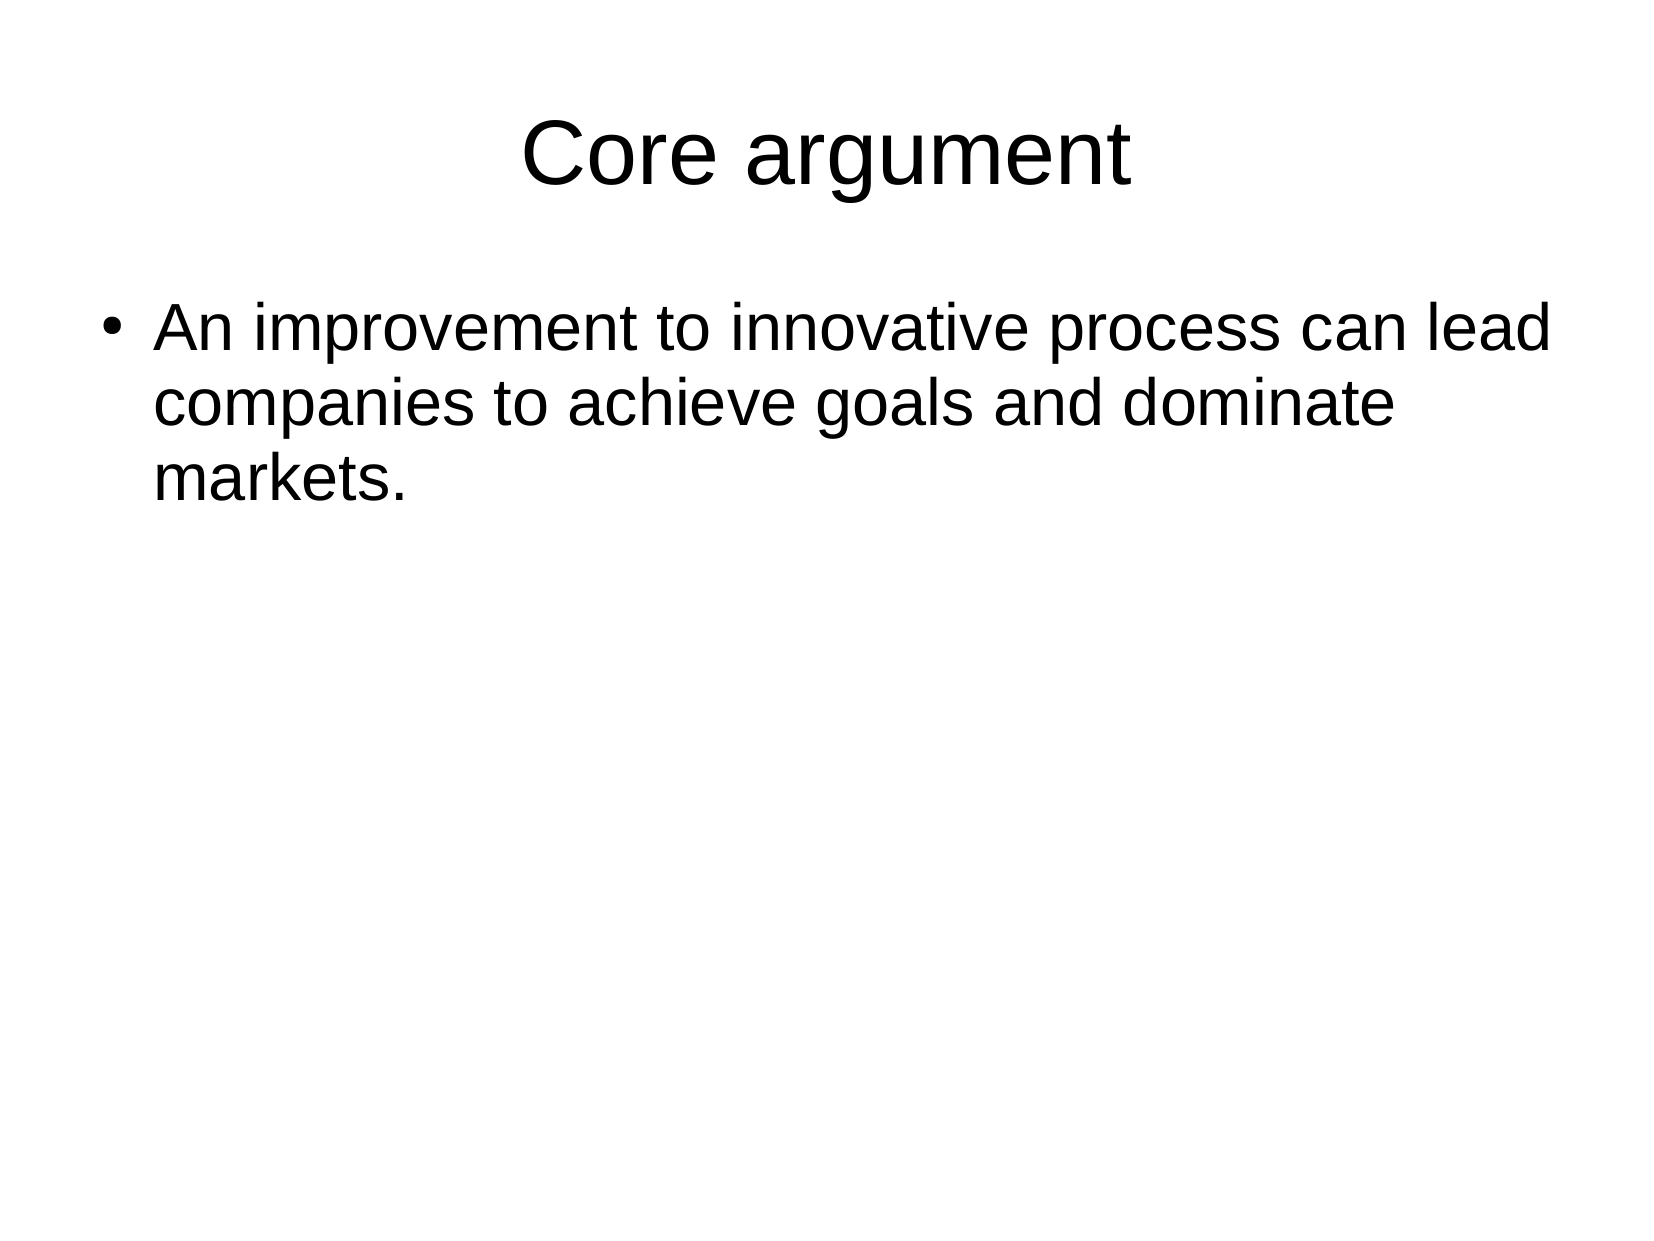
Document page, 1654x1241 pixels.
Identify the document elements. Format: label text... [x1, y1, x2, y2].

title Core argument [82, 49, 1571, 257]
list An improvement to innovative process can lead companies to achieve goals and dominate markets. [82, 290, 1571, 1010]
